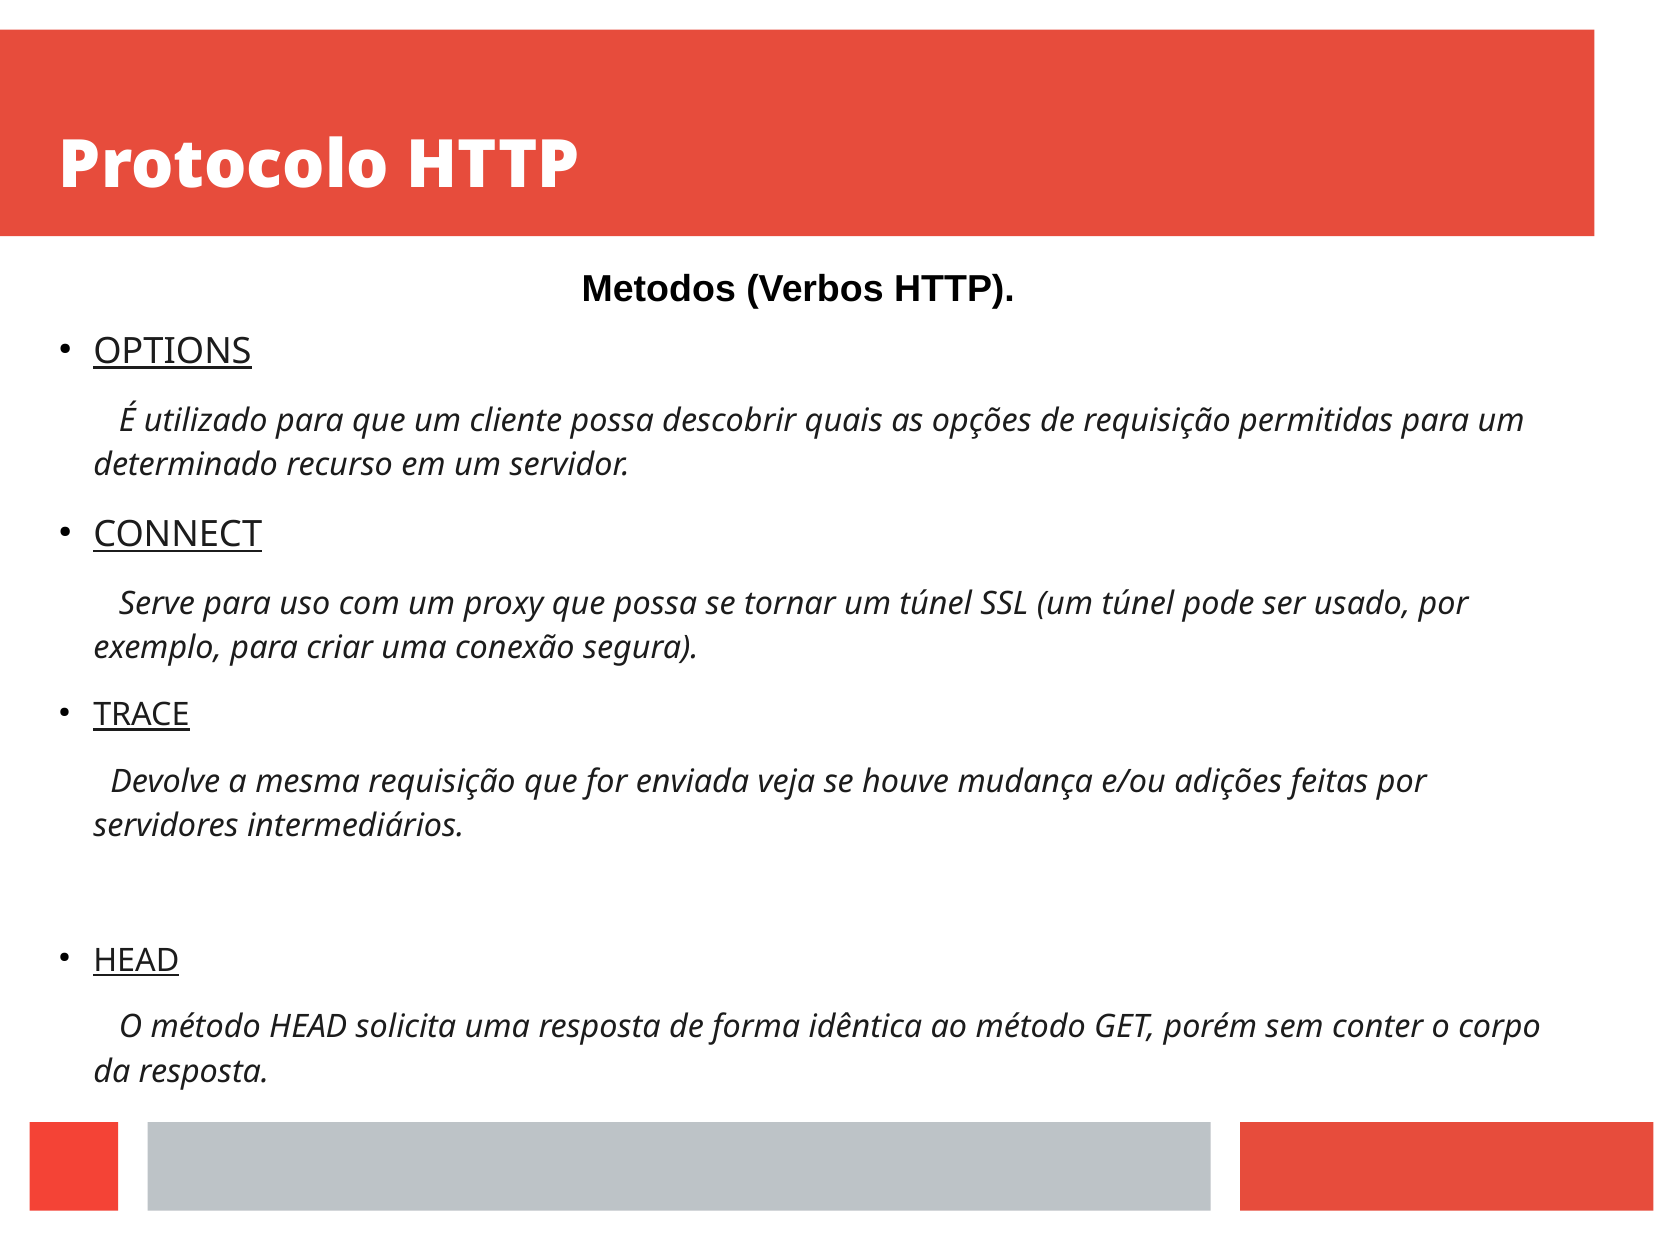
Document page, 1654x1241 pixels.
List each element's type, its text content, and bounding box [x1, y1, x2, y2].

list OPTIONS É utilizado para que um cliente possa descobrir quais as opções de requisição permitidas para um determinado recurso em um servidor. CONNECT Serve para uso com um proxy que possa se tornar um túnel SSL (um túnel pode ser usado, por exemplo, para criar uma conexão segura). TRACE Devolve a mesma requisição que for enviada veja se houve mudança e/ou adições feitas por servidores intermediários. HEAD O método HEAD solicita uma resposta de forma idêntica ao método GET, porém sem conter o corpo da resposta. [59, 324, 1565, 1093]
text_box Metodos (Verbos HTTP). [566, 259, 1031, 317]
title Protocolo HTTP [59, 59, 1595, 207]
